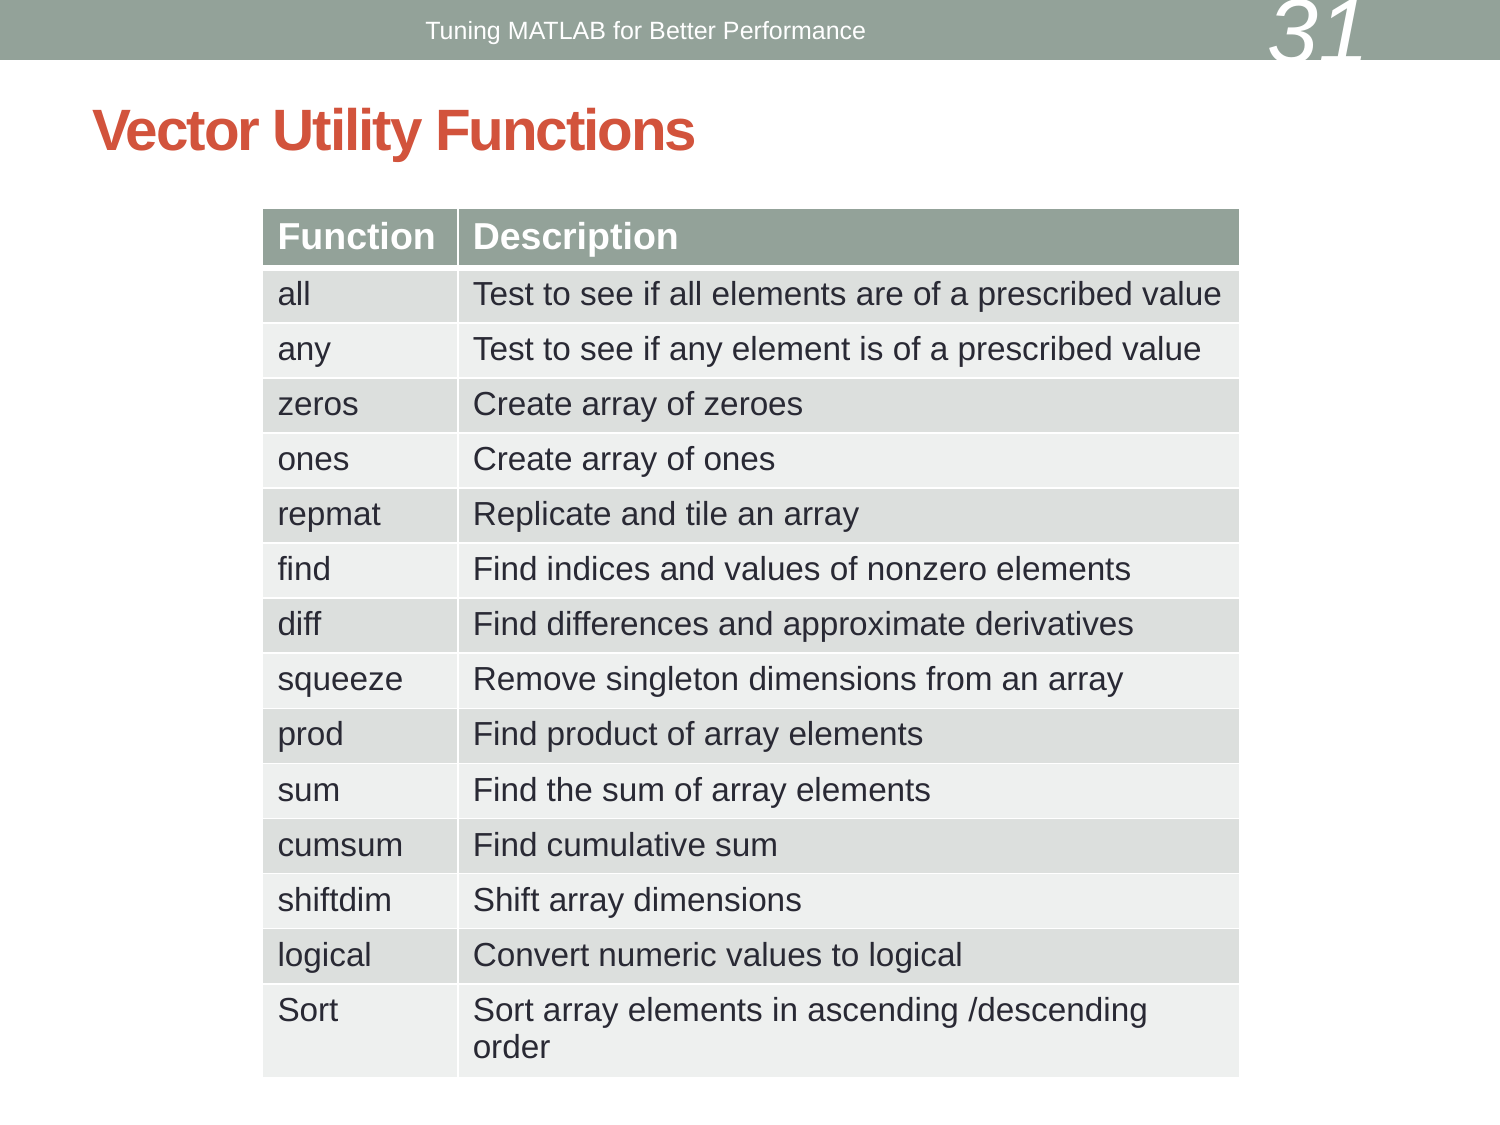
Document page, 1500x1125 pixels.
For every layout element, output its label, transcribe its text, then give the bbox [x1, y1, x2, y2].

table_cell any [263, 324, 457, 377]
table_cell Remove singleton dimensions from an array [459, 654, 1239, 708]
table_cell Find the sum of array elements [459, 764, 1239, 818]
table_cell Test to see if any element is of a prescribed value [459, 324, 1239, 377]
table_cell sum [263, 764, 457, 818]
table_cell Convert numeric values to logical [459, 929, 1239, 983]
table_cell find [263, 544, 457, 597]
table_cell Create array of zeroes [459, 379, 1239, 432]
table_cell ones [263, 434, 457, 487]
table_cell repmat [263, 489, 457, 542]
table_cell zeros [263, 379, 457, 432]
table_cell Find cumulative sum [459, 819, 1239, 873]
footer Tuning MATLAB for Better Performance [410, 3, 1086, 57]
table_cell shiftdim [263, 874, 457, 928]
table_cell prod [263, 709, 457, 763]
table_cell squeeze [263, 654, 457, 708]
table_cell logical [263, 929, 457, 983]
title Vector Utility Functions [77, 66, 1357, 188]
table_cell Test to see if all elements are of a prescribed value [459, 271, 1239, 322]
table_cell cumsum [263, 819, 457, 873]
table_cell diff [263, 599, 457, 652]
slide_number <number> [1252, 0, 1428, 54]
table_cell Shift array dimensions [459, 874, 1239, 928]
table_cell Find indices and values of nonzero elements [459, 544, 1239, 597]
table_cell Sort [263, 985, 457, 1077]
table_cell all [263, 271, 457, 322]
table_cell Sort array elements in ascending /descending order [459, 985, 1239, 1077]
table_header Description [459, 209, 1239, 265]
table_cell Find product of array elements [459, 709, 1239, 763]
table_cell Create array of ones [459, 434, 1239, 487]
table_header Function [263, 209, 457, 265]
table_cell Replicate and tile an array [459, 489, 1239, 542]
table_cell Find differences and approximate derivatives [459, 599, 1239, 652]
